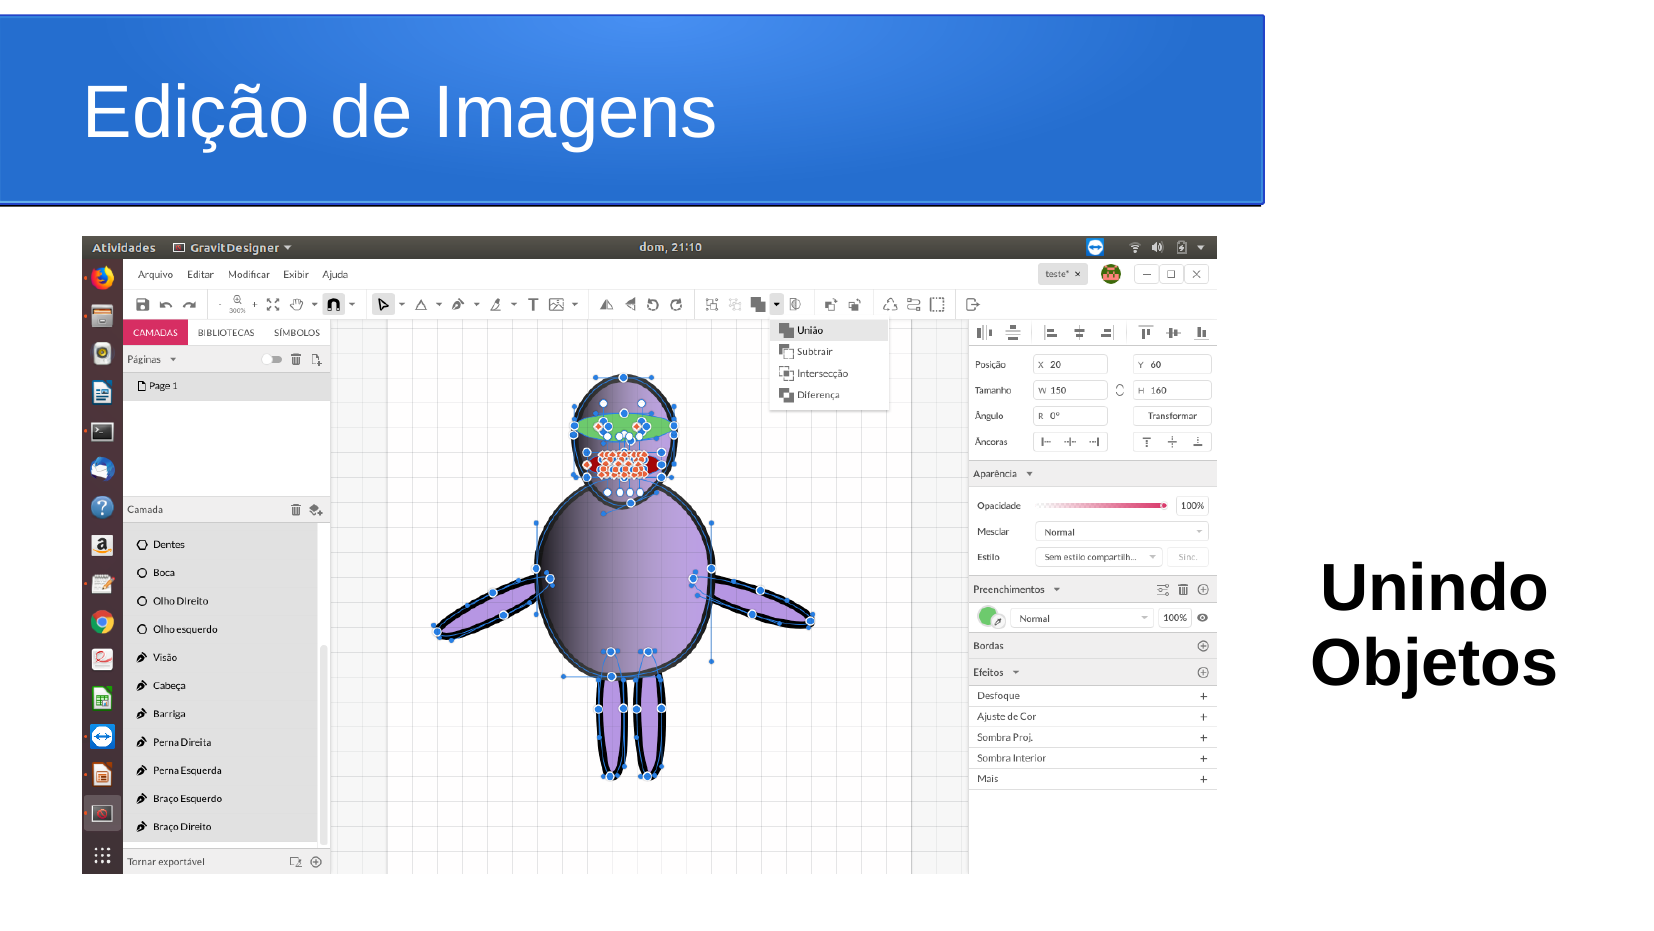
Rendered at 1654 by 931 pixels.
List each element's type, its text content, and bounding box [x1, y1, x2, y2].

title Edição de Imagens [82, 35, 1235, 189]
picture [82, 236, 1217, 875]
subtitle Unindo Objetos [1217, 513, 1654, 737]
